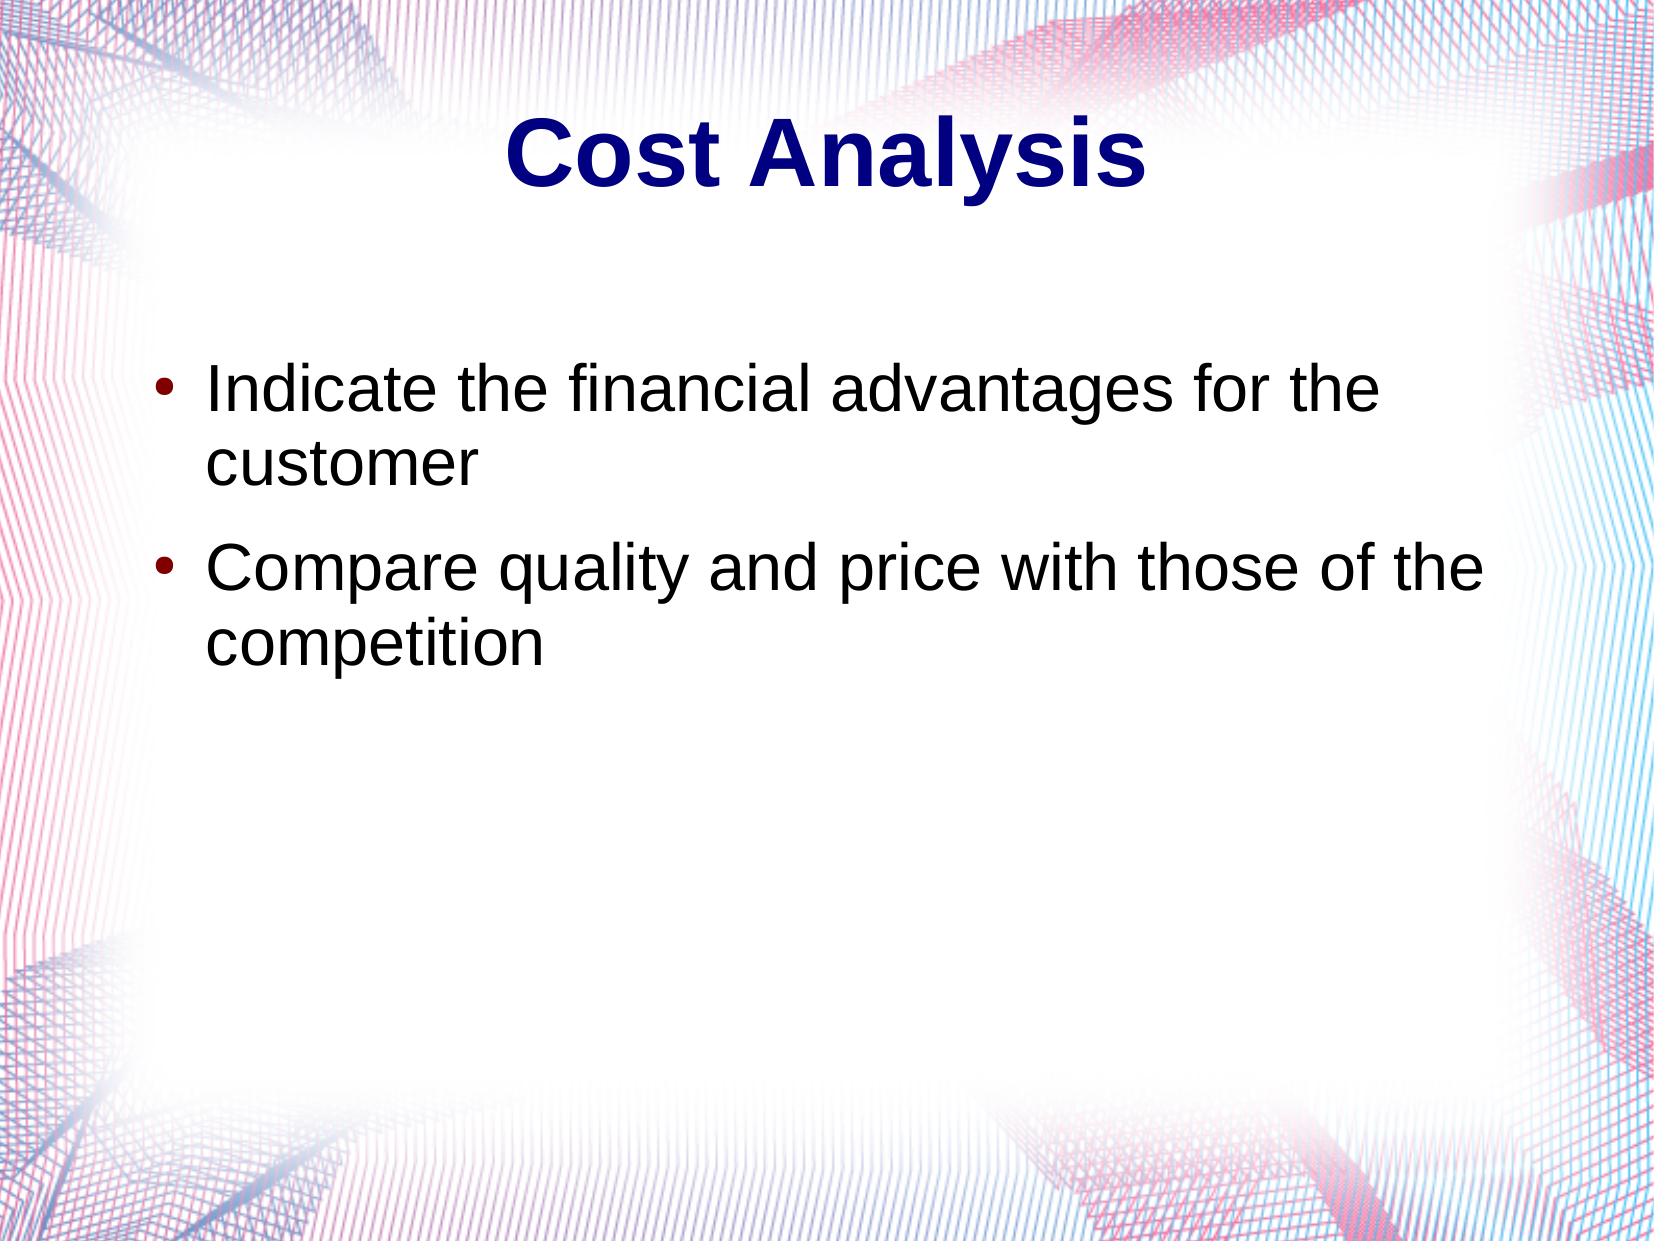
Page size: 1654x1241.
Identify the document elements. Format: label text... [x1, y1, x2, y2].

list Indicate the financial advantages for the customer Compare quality and price with those of the competition [134, 350, 1516, 1133]
title Cost Analysis [82, 49, 1571, 257]
picture [0, 0, 1654, 1241]
